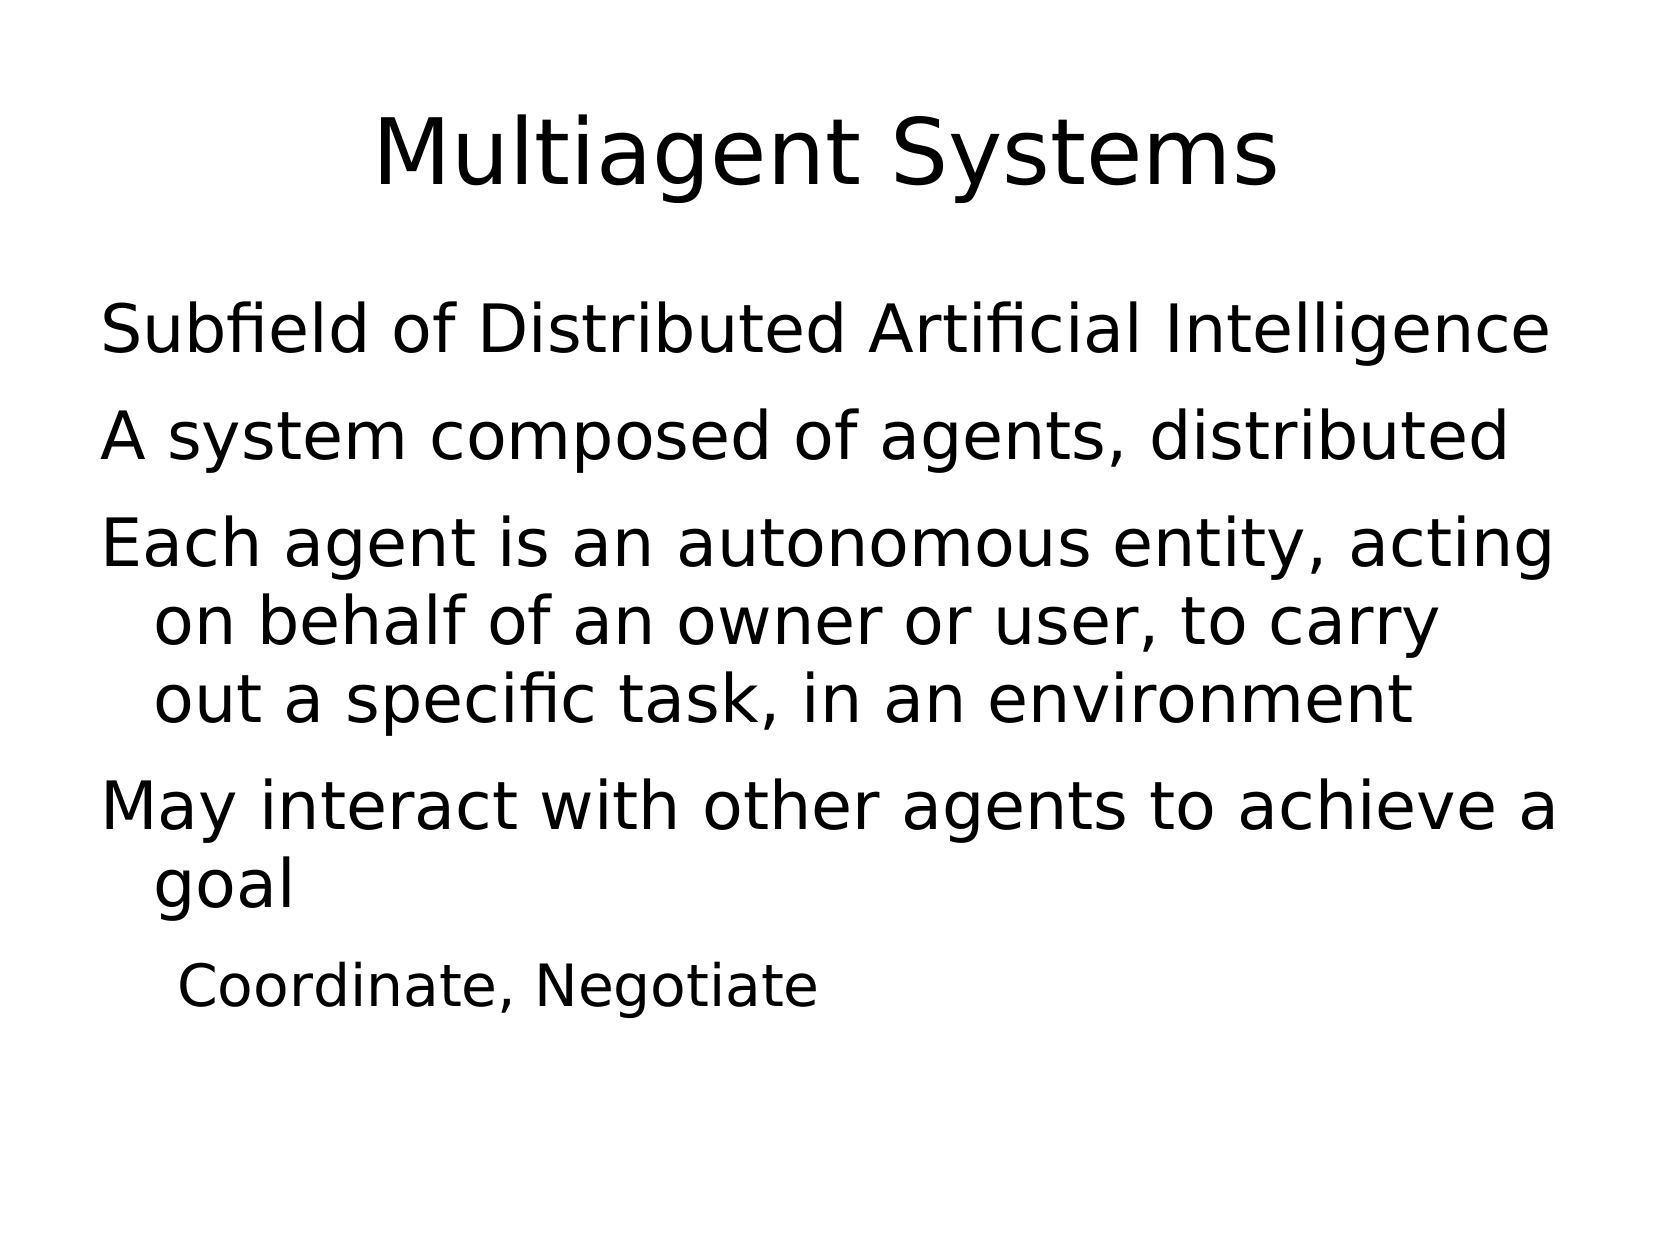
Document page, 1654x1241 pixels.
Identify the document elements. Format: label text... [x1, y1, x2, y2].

title Multiagent Systems [82, 49, 1571, 257]
list Subfield of Distributed Artificial Intelligence A system composed of agents, distributed Each agent is an autonomous entity, acting on behalf of an owner or user, to carry out a specific task, in an environment May interact with other agents to achieve a goal Coordinate, Negotiate [82, 290, 1571, 1177]
